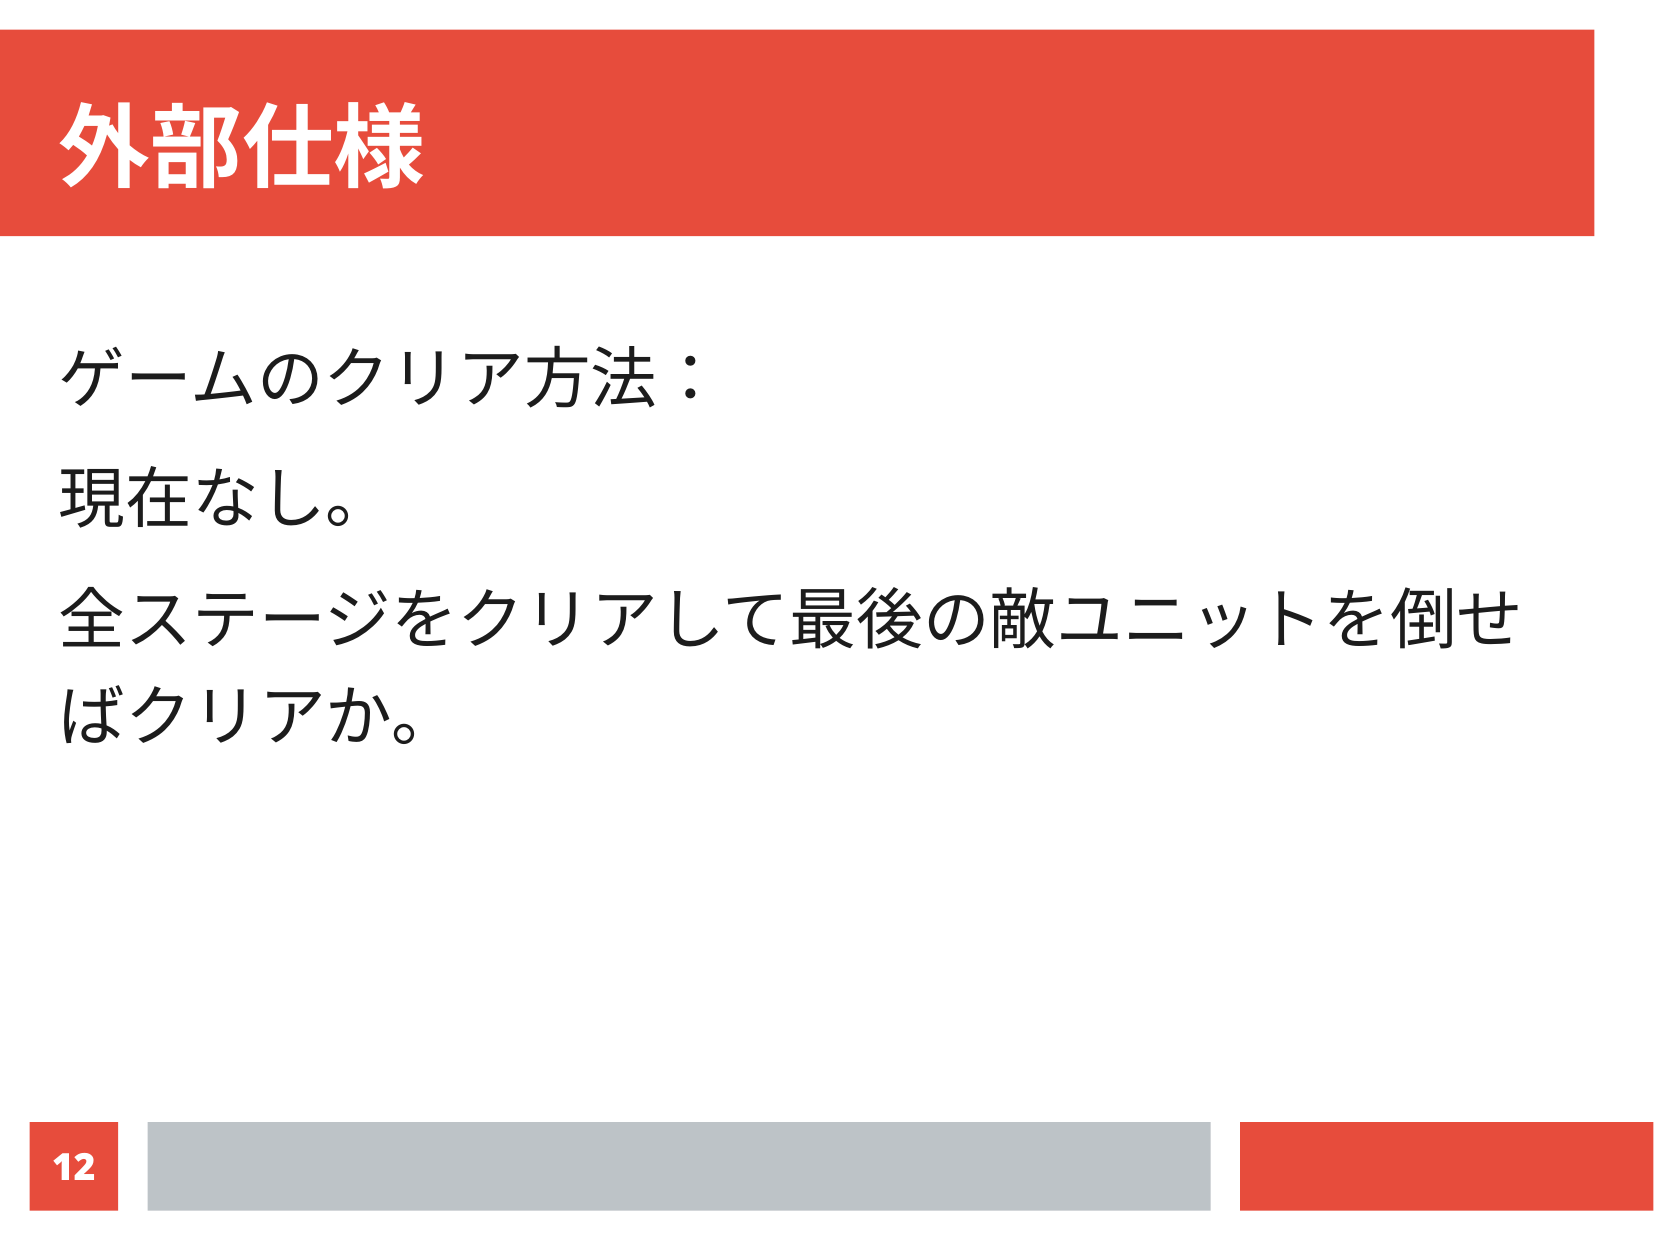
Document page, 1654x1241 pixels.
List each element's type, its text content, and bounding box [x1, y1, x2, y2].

list ゲームのクリア方法： 現在なし。 全ステージをクリアして最後の敵ユニットを倒せばクリアか。 [59, 324, 1565, 1093]
title 外部仕様 [59, 59, 1595, 207]
